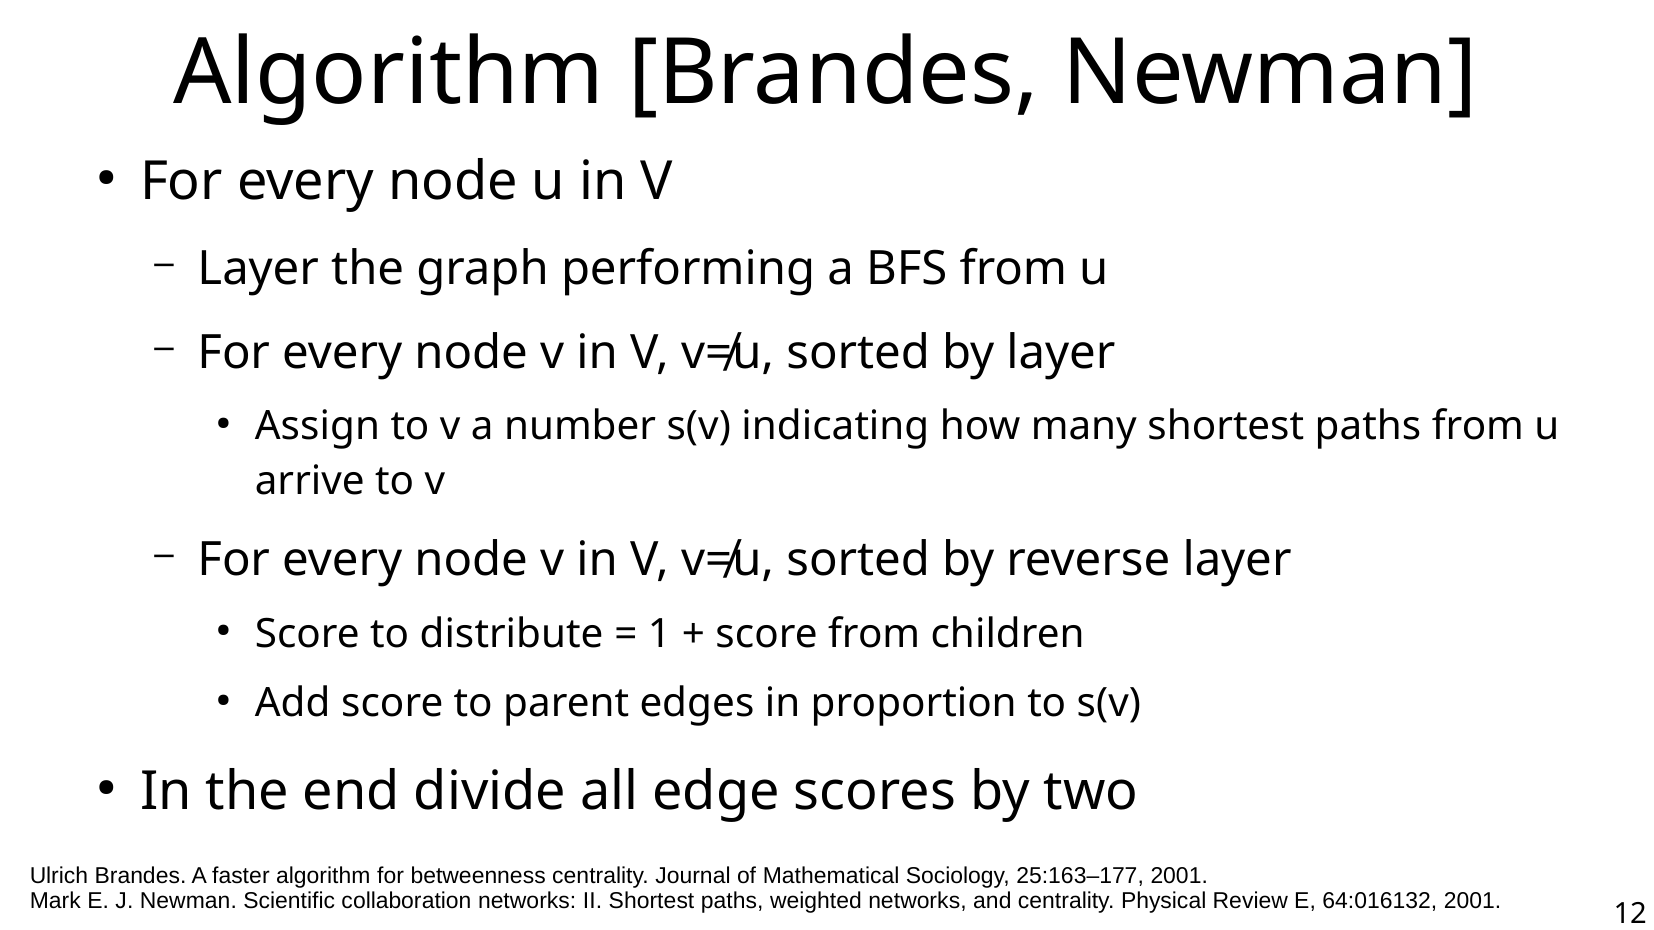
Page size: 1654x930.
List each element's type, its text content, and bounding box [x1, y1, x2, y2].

list For every node u in V Layer the graph performing a BFS from u For every node v in V, v≠u, sorted by layer Assign to v a number s(v) indicating how many shortest paths from u arrive to v For every node v in V, v≠u, sorted by reverse layer Score to distribute = 1 + score from children Add score to parent edges in proportion to s(v) In the end divide all edge scores by two [82, 141, 1571, 832]
text_box Ulrich Brandes. A faster algorithm for betweenness centrality. Journal of Mathematical Sociology, 25:163–177, 2001. Mark E. J. Newman. Scientific collaboration networks: II. Shortest paths, weighted networks, and centrality. Physical Review E, 64:016132, 2001. [15, 855, 1644, 921]
title Algorithm [Brandes, Newman] [82, 1, 1571, 135]
